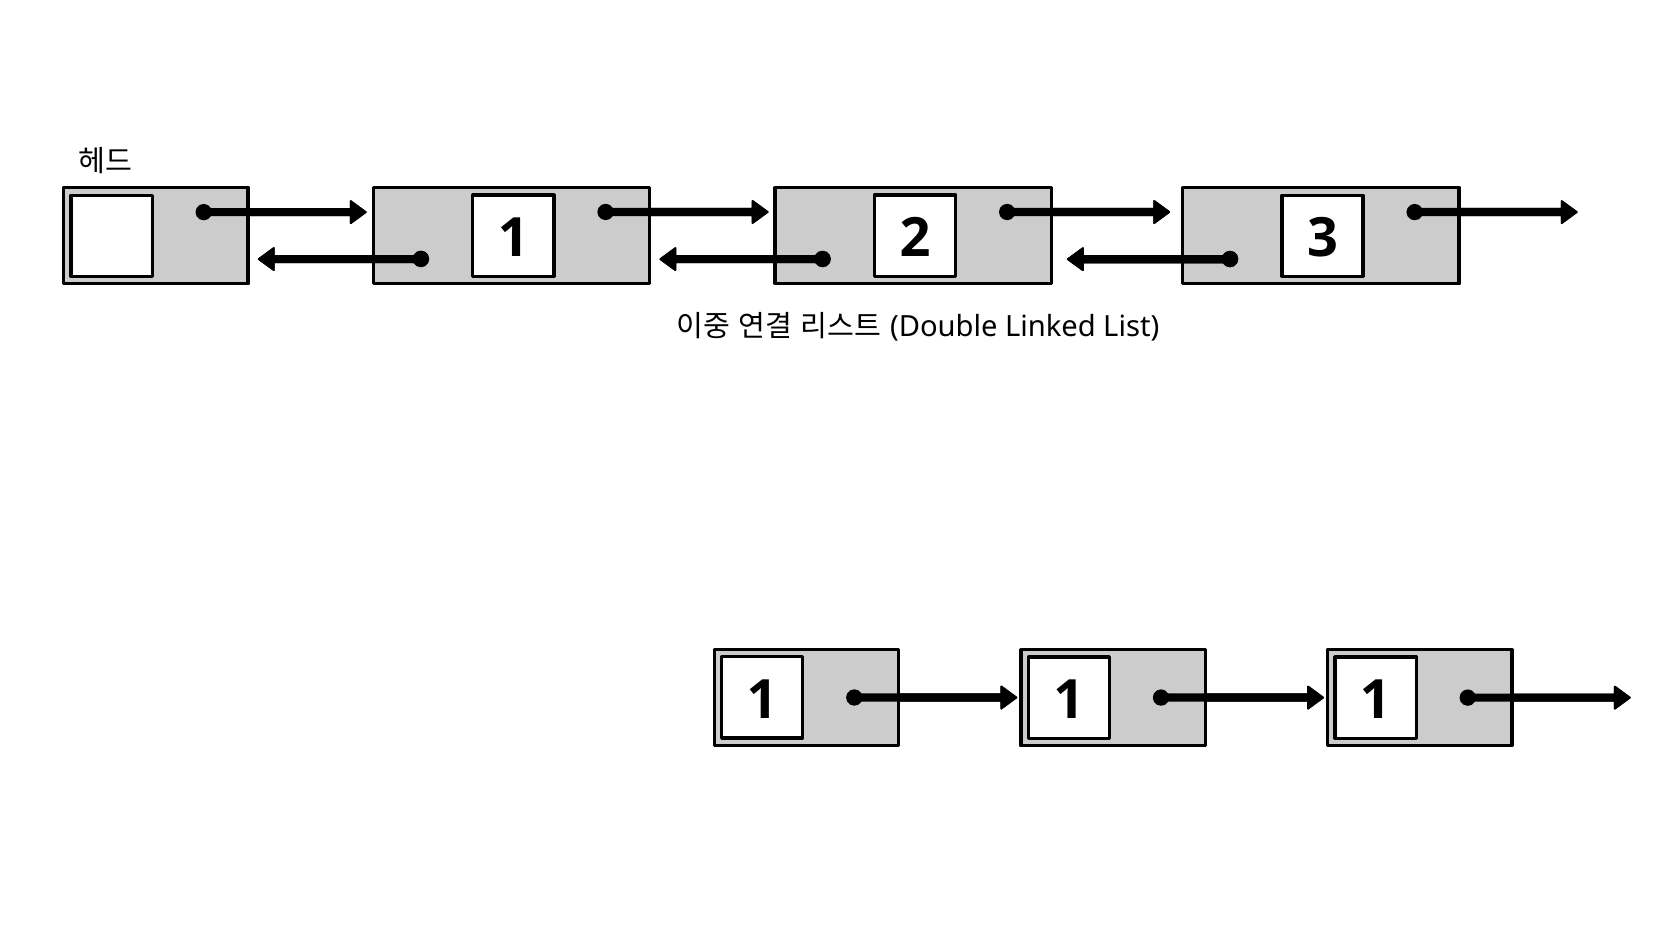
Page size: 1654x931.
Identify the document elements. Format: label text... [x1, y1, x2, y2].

text_box 1 [1335, 657, 1417, 739]
text_box [660, 187, 1170, 284]
text_box 3 [1281, 195, 1364, 277]
text_box 1 [721, 656, 803, 739]
text_box [714, 649, 1017, 746]
text_box [1327, 649, 1630, 746]
text_box 2 [874, 195, 956, 277]
text_box [63, 187, 366, 284]
text_box 1 [472, 195, 554, 277]
text_box [1067, 187, 1577, 284]
text_box [1021, 649, 1324, 746]
text_box 이중 연결 리스트 (Double Linked List) [661, 295, 1182, 344]
text_box 헤드 [63, 129, 149, 179]
text_box 1 [1028, 656, 1110, 739]
text_box [258, 187, 768, 284]
